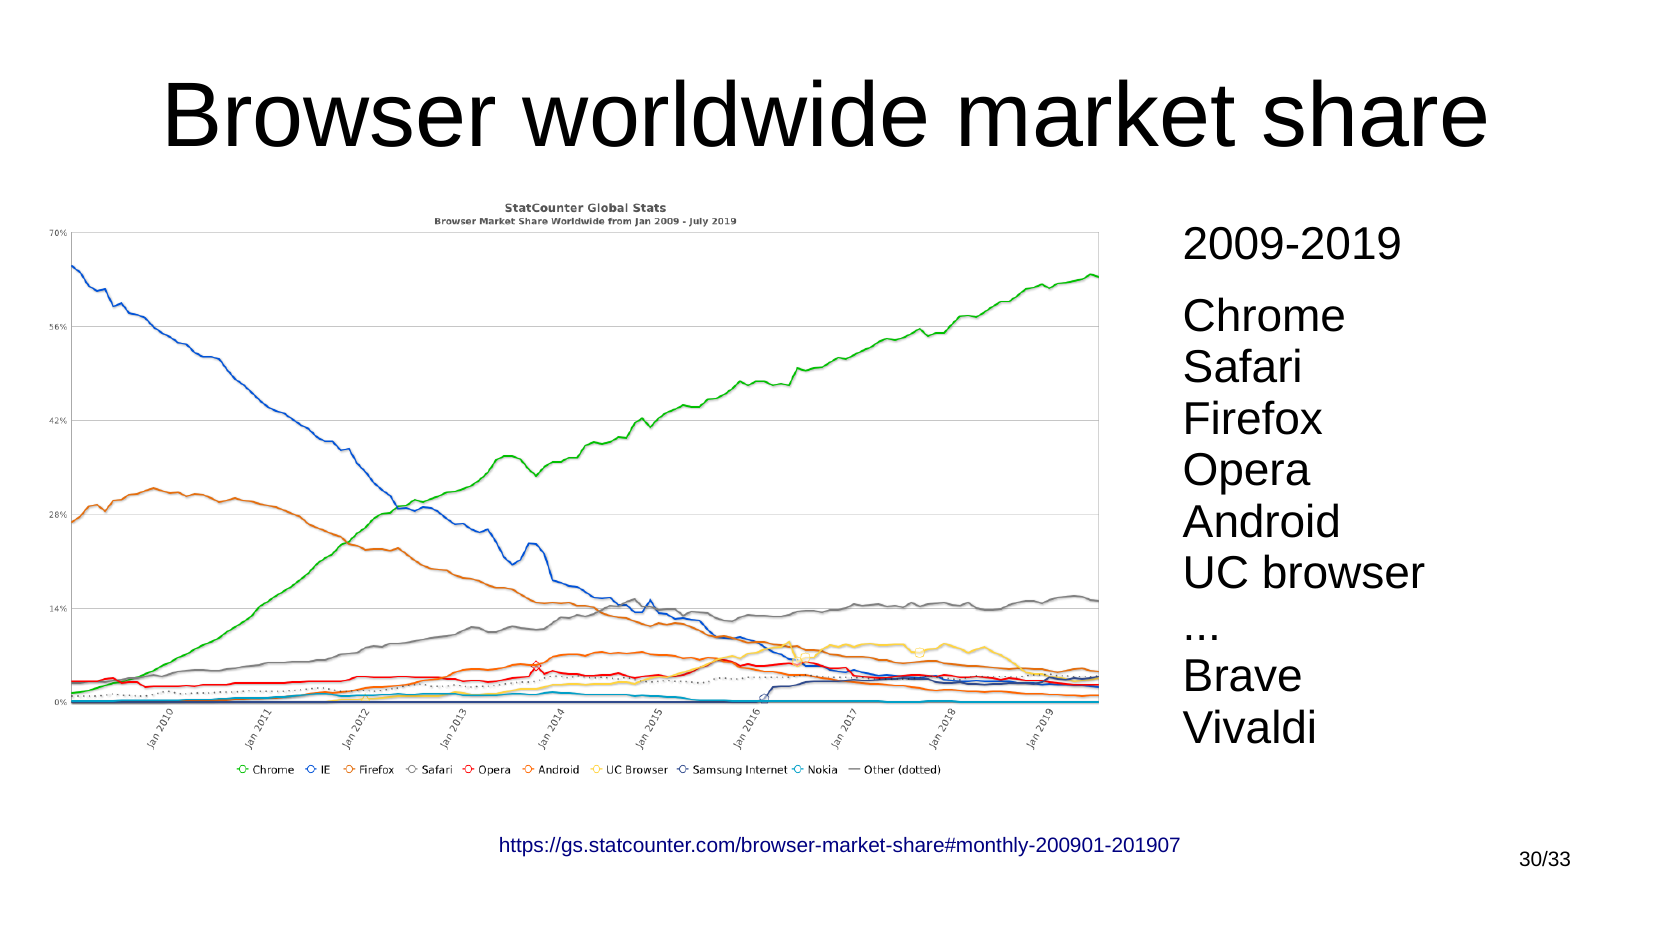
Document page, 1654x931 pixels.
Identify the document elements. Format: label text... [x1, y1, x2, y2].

title Browser worldwide market share [82, 37, 1571, 193]
list 2009-2019 Chrome Safari Firefox Opera Android UC browser ... Brave Vivaldi [1133, 217, 1571, 758]
text_box https://gs.statcounter.com/browser-market-share#monthly-200901-201907 [484, 826, 1196, 865]
picture [48, 200, 1099, 792]
